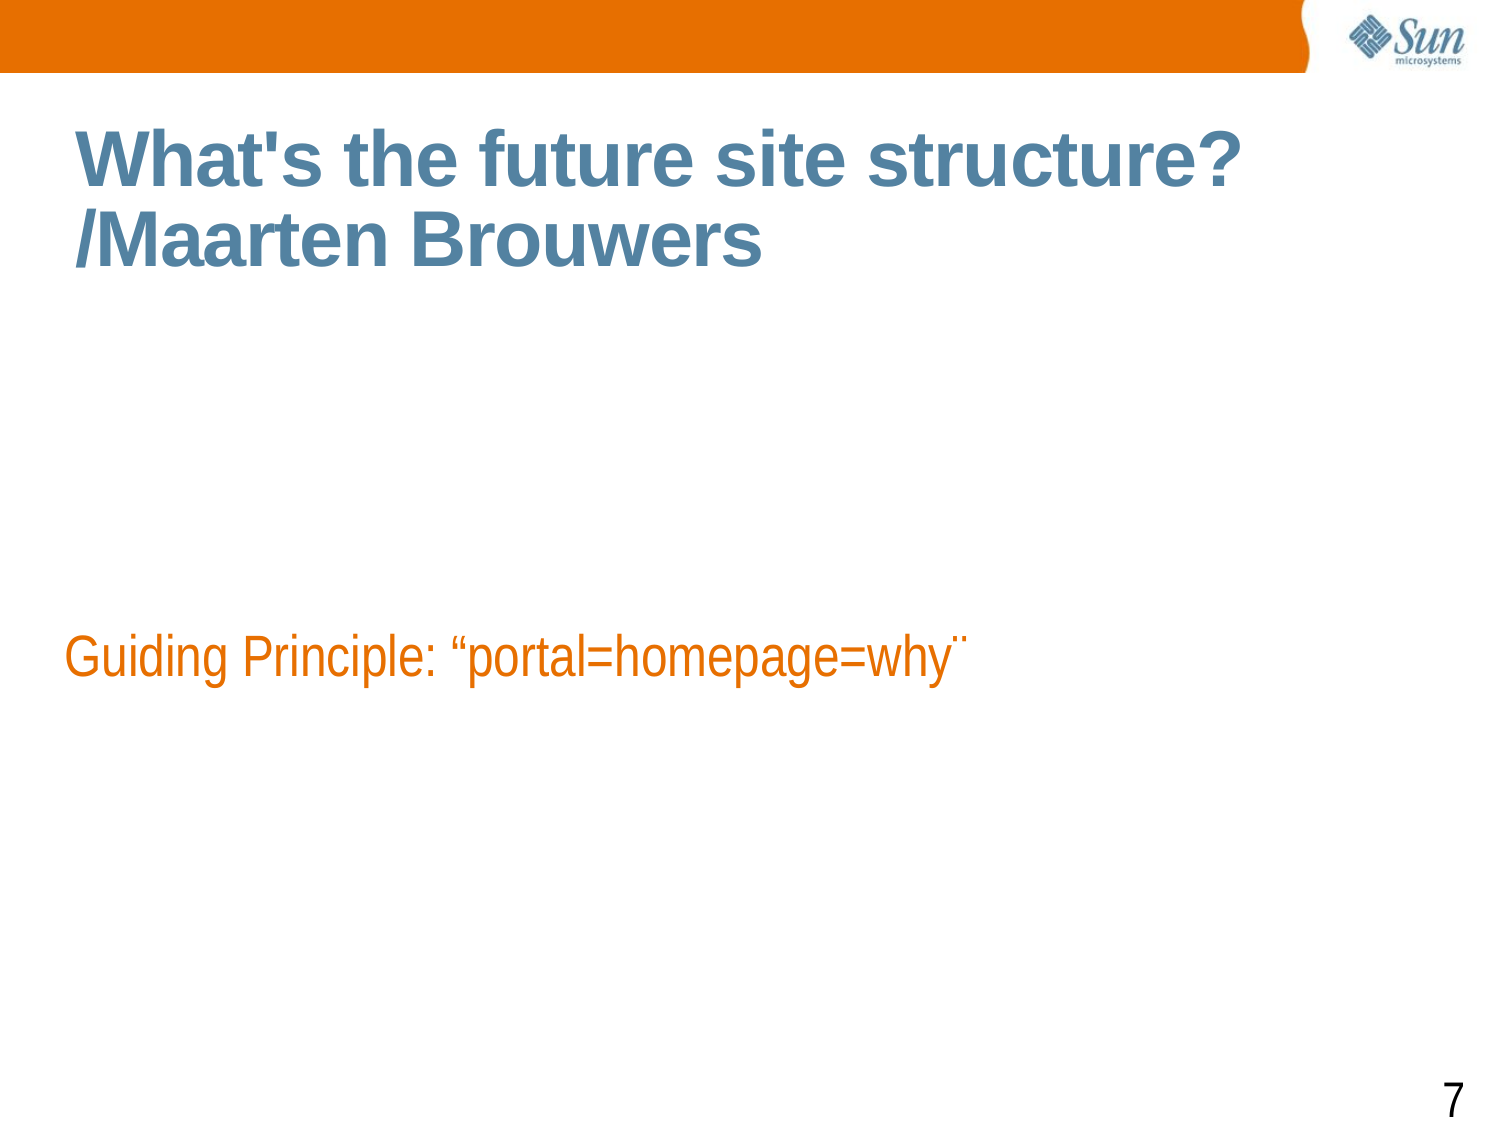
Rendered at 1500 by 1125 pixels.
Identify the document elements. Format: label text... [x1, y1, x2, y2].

subtitle Guiding Principle: “portal=homepage=why¨ [64, 258, 1401, 1062]
picture [0, 0, 1500, 73]
title What's the future site structure? /Maarten Brouwers [75, 123, 1437, 292]
